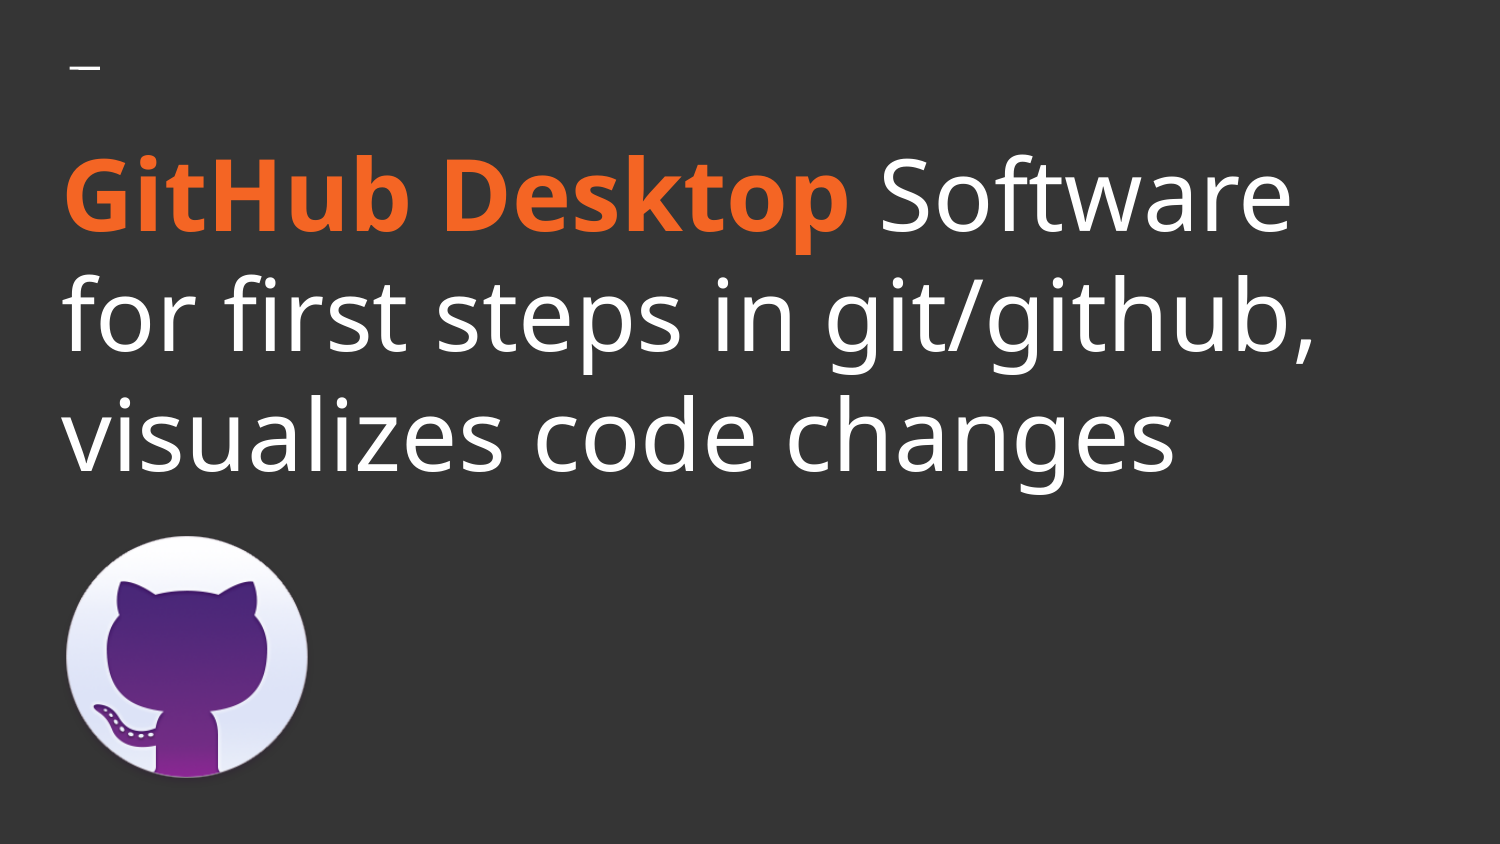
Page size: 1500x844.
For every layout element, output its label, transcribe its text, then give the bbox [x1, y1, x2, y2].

picture [50, 520, 324, 794]
title GitHub Desktop Software for first steps in git/github, visualizes code changes [46, 116, 1463, 751]
